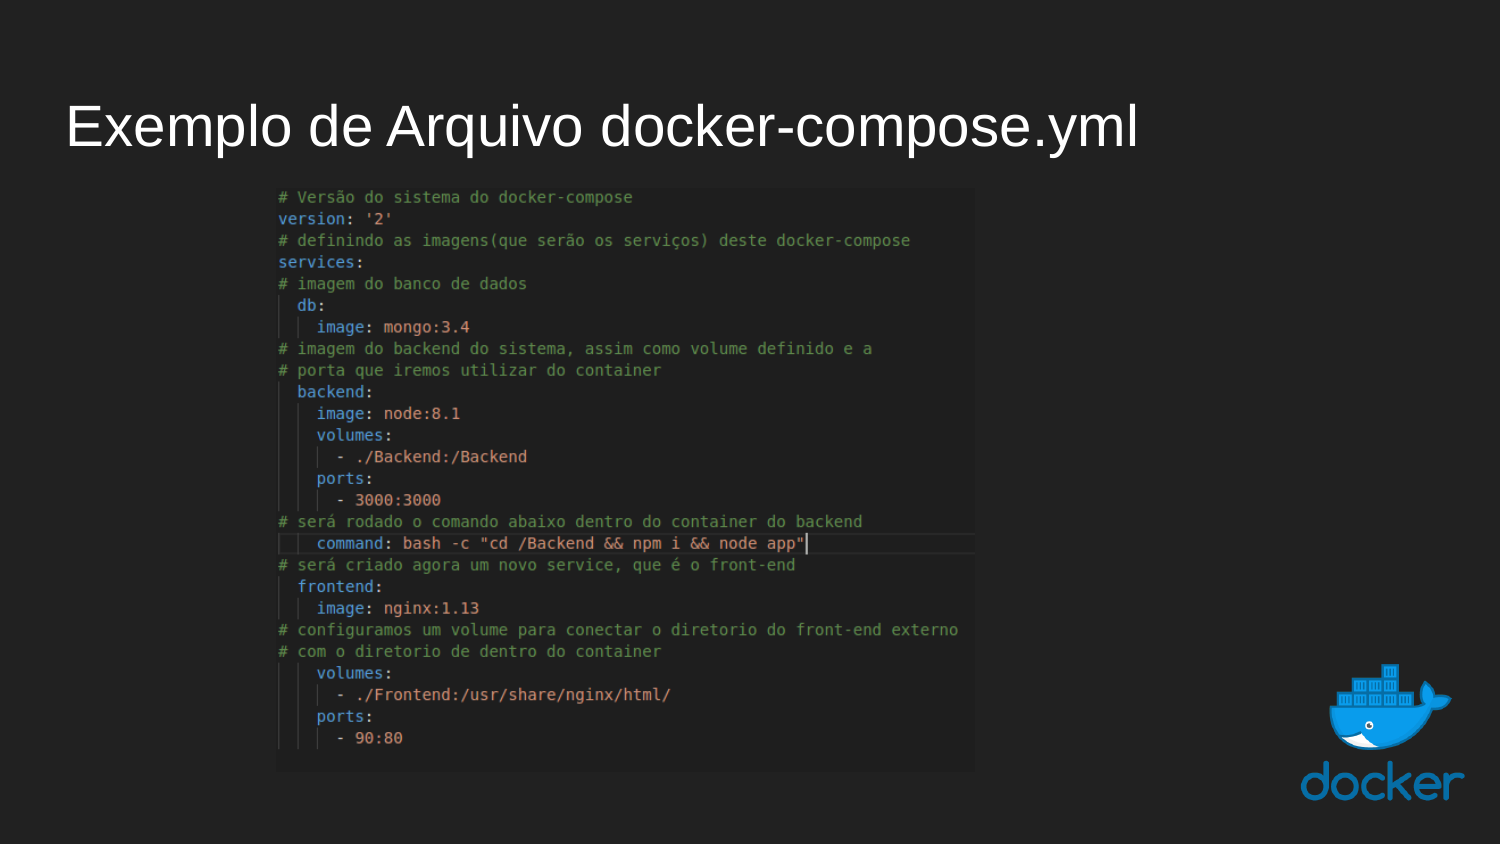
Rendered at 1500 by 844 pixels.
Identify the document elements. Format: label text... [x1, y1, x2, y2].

text_box Exemplo de Arquivo docker-compose.yml [51, 72, 1449, 167]
picture [276, 188, 975, 772]
picture [1286, 649, 1479, 815]
